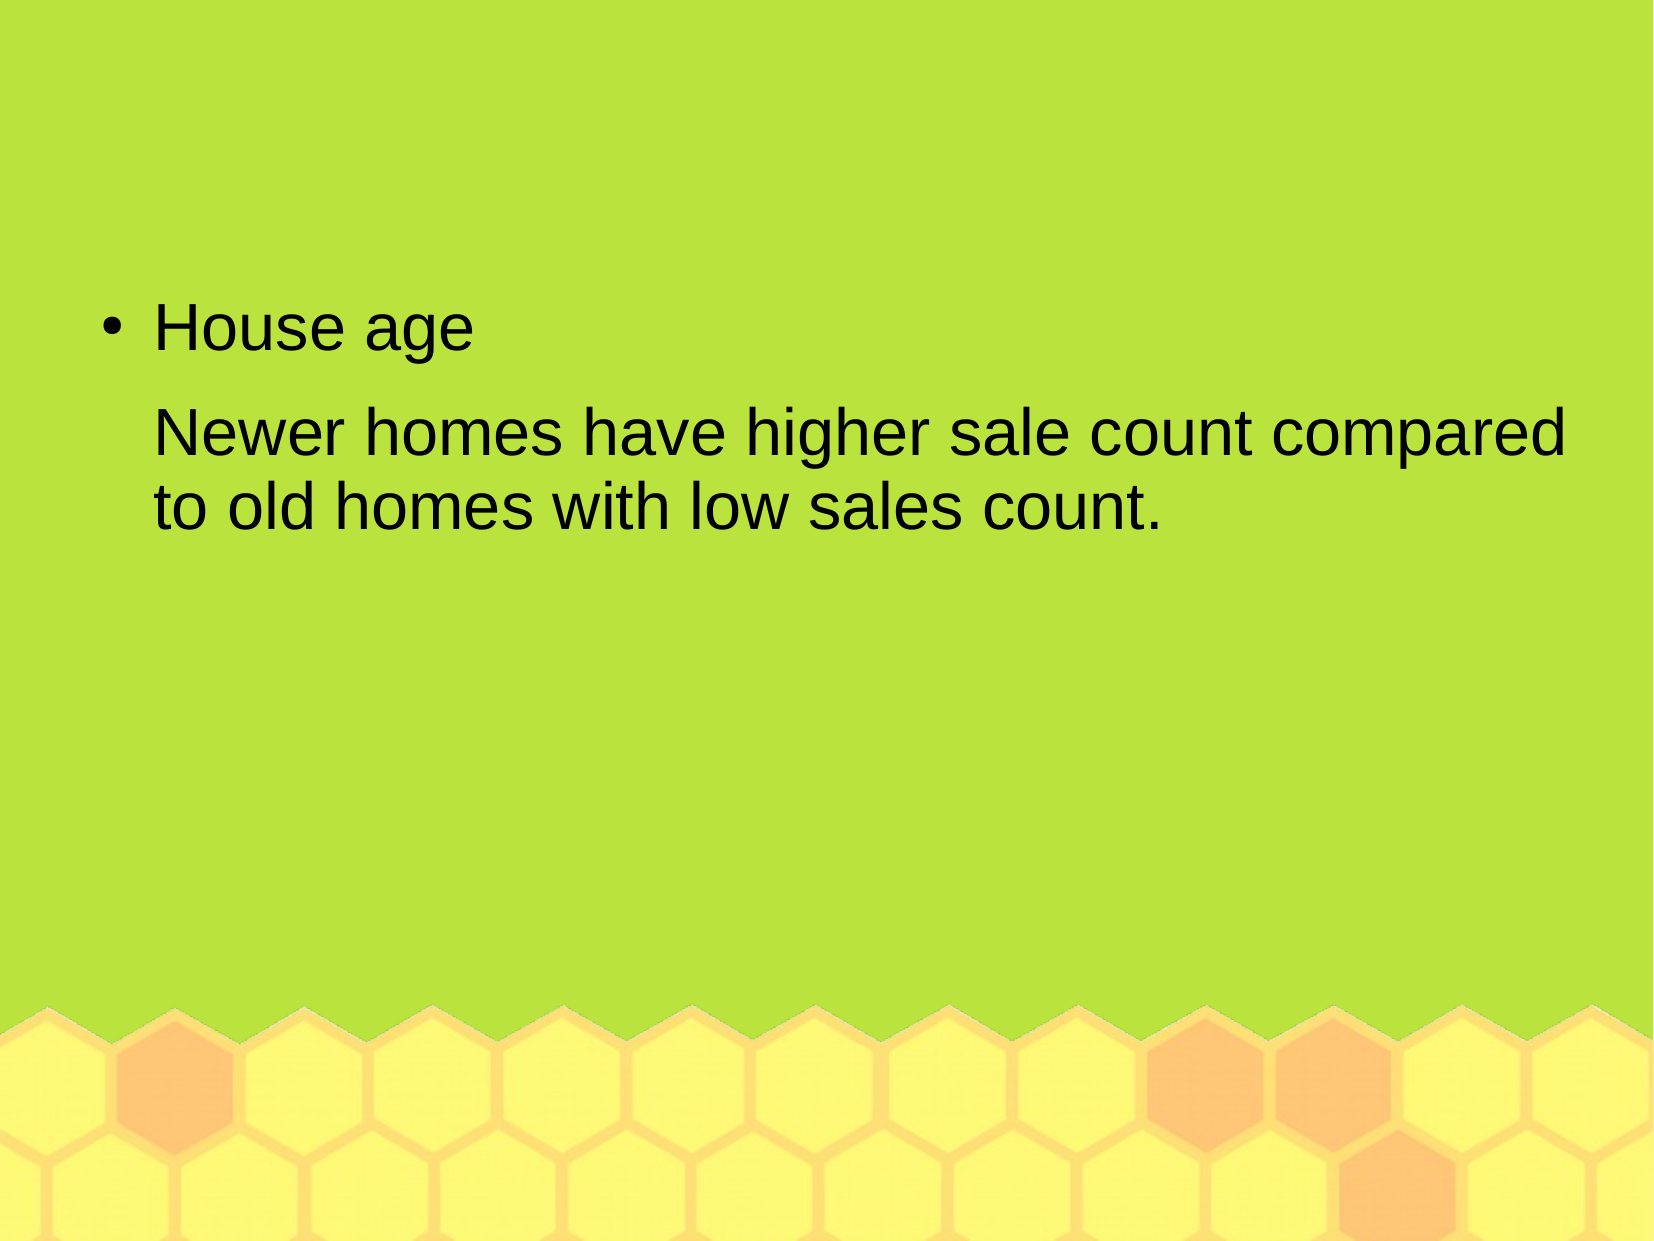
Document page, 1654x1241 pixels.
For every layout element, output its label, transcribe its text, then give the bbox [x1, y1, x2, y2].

picture [0, 1001, 1654, 1241]
list House age Newer homes have higher sale count compared to old homes with low sales count. [82, 290, 1571, 1010]
